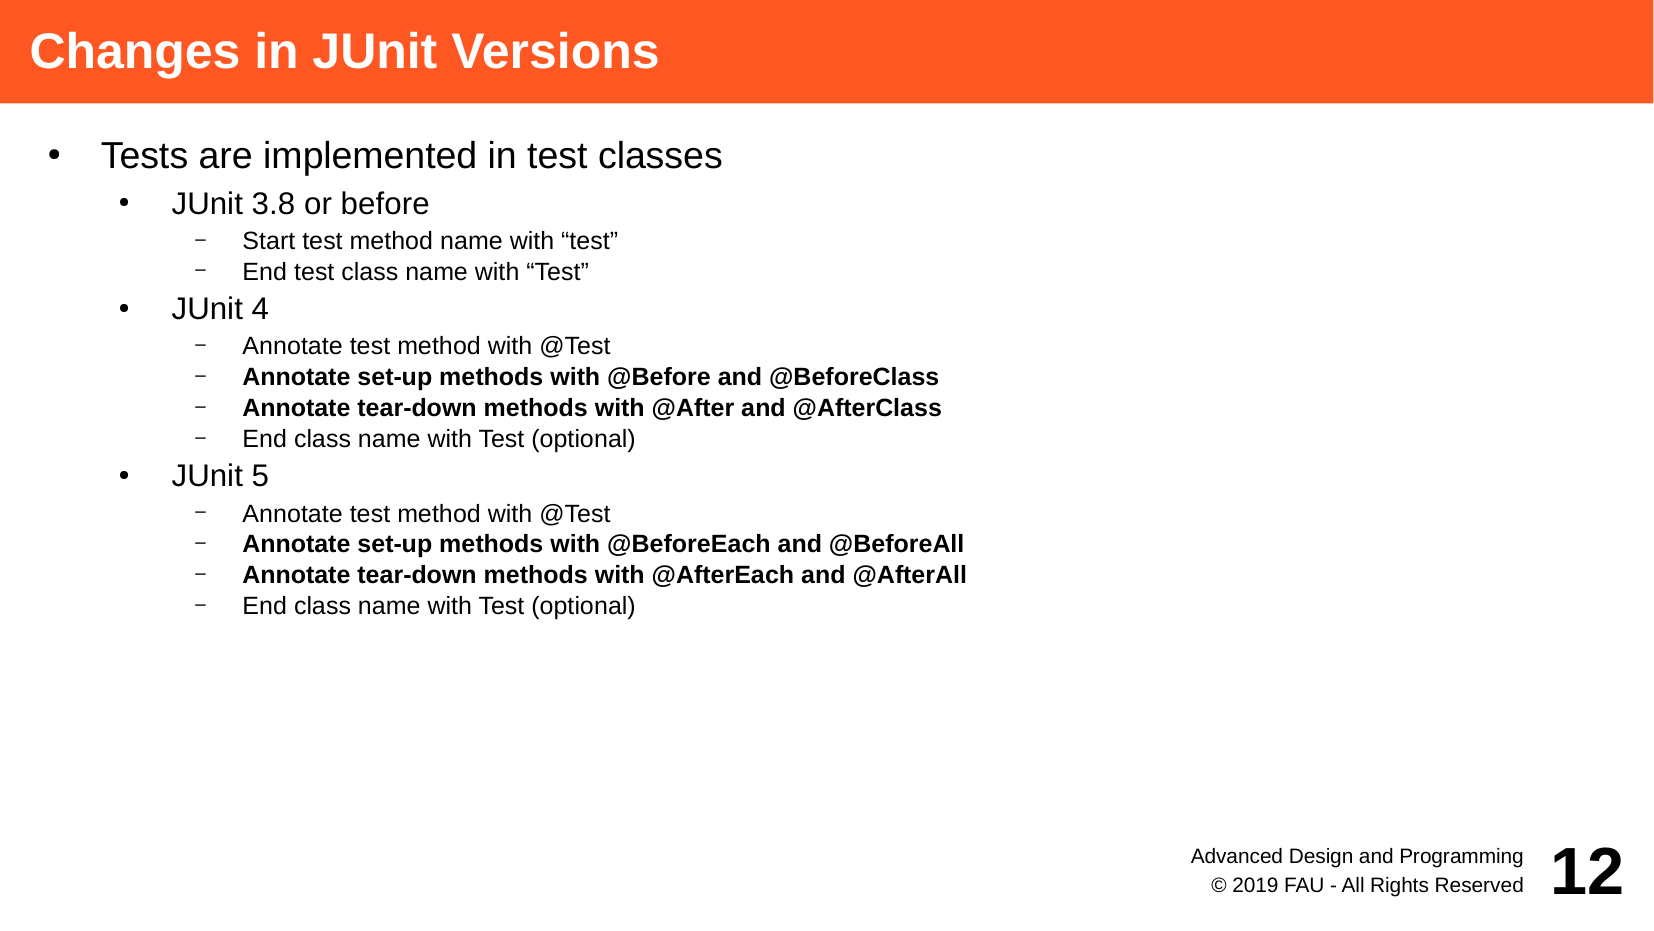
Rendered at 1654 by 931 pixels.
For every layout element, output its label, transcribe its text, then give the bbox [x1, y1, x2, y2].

title Changes in JUnit Versions [0, 0, 1654, 104]
list Tests are implemented in test classes JUnit 3.8 or before Start test method name with “test” End test class name with “Test” JUnit 4 Annotate test method with @Test Annotate set-up methods with @Before and @BeforeClass Annotate tear-down methods with @After and @AfterClass End class name with Test (optional) JUnit 5 Annotate test method with @Test Annotate set-up methods with @BeforeEach and @BeforeAll Annotate tear-down methods with @AfterEach and @AfterAll End class name with Test (optional) [30, 135, 1625, 783]
